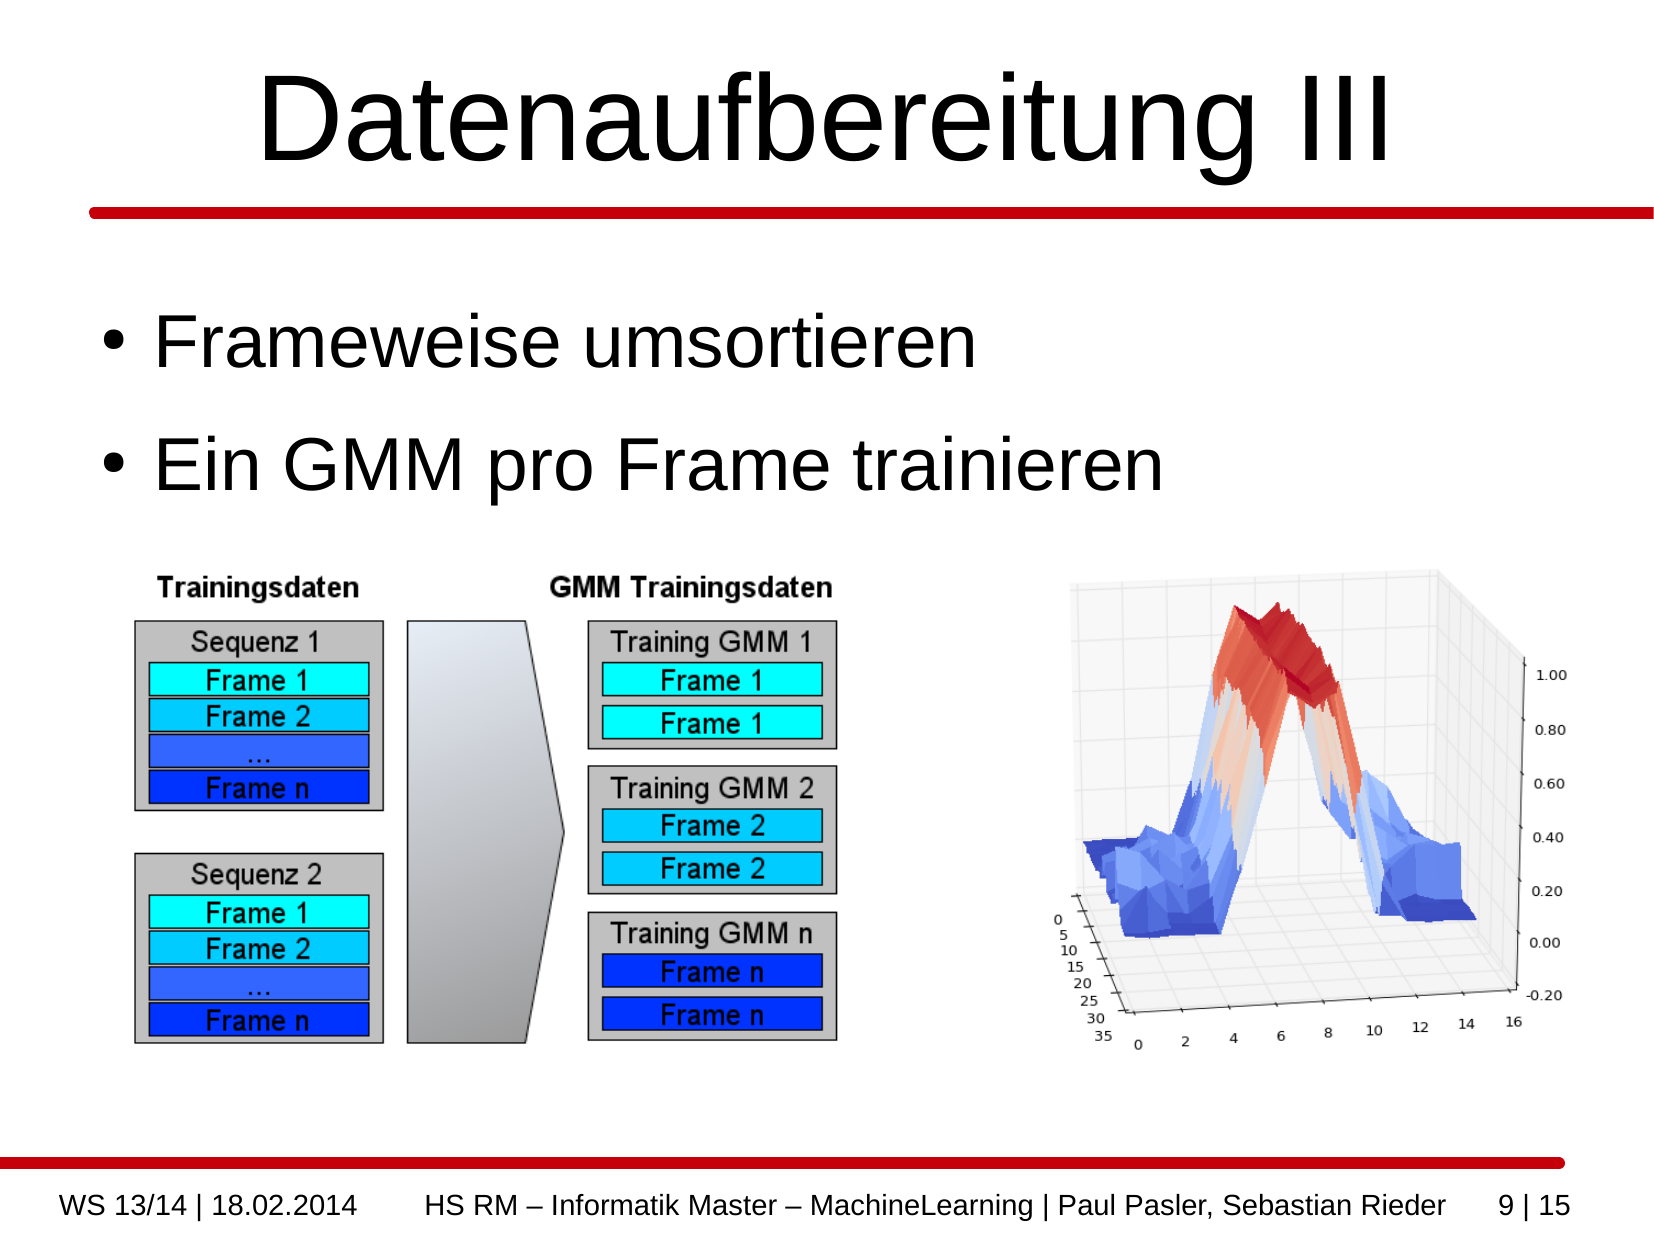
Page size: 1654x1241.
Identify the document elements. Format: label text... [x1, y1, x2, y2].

picture [113, 543, 859, 1064]
title Datenaufbereitung III [82, 47, 1571, 189]
list Frameweise umsortieren Ein GMM pro Frame trainieren [82, 299, 1571, 1019]
picture [1003, 555, 1616, 1065]
